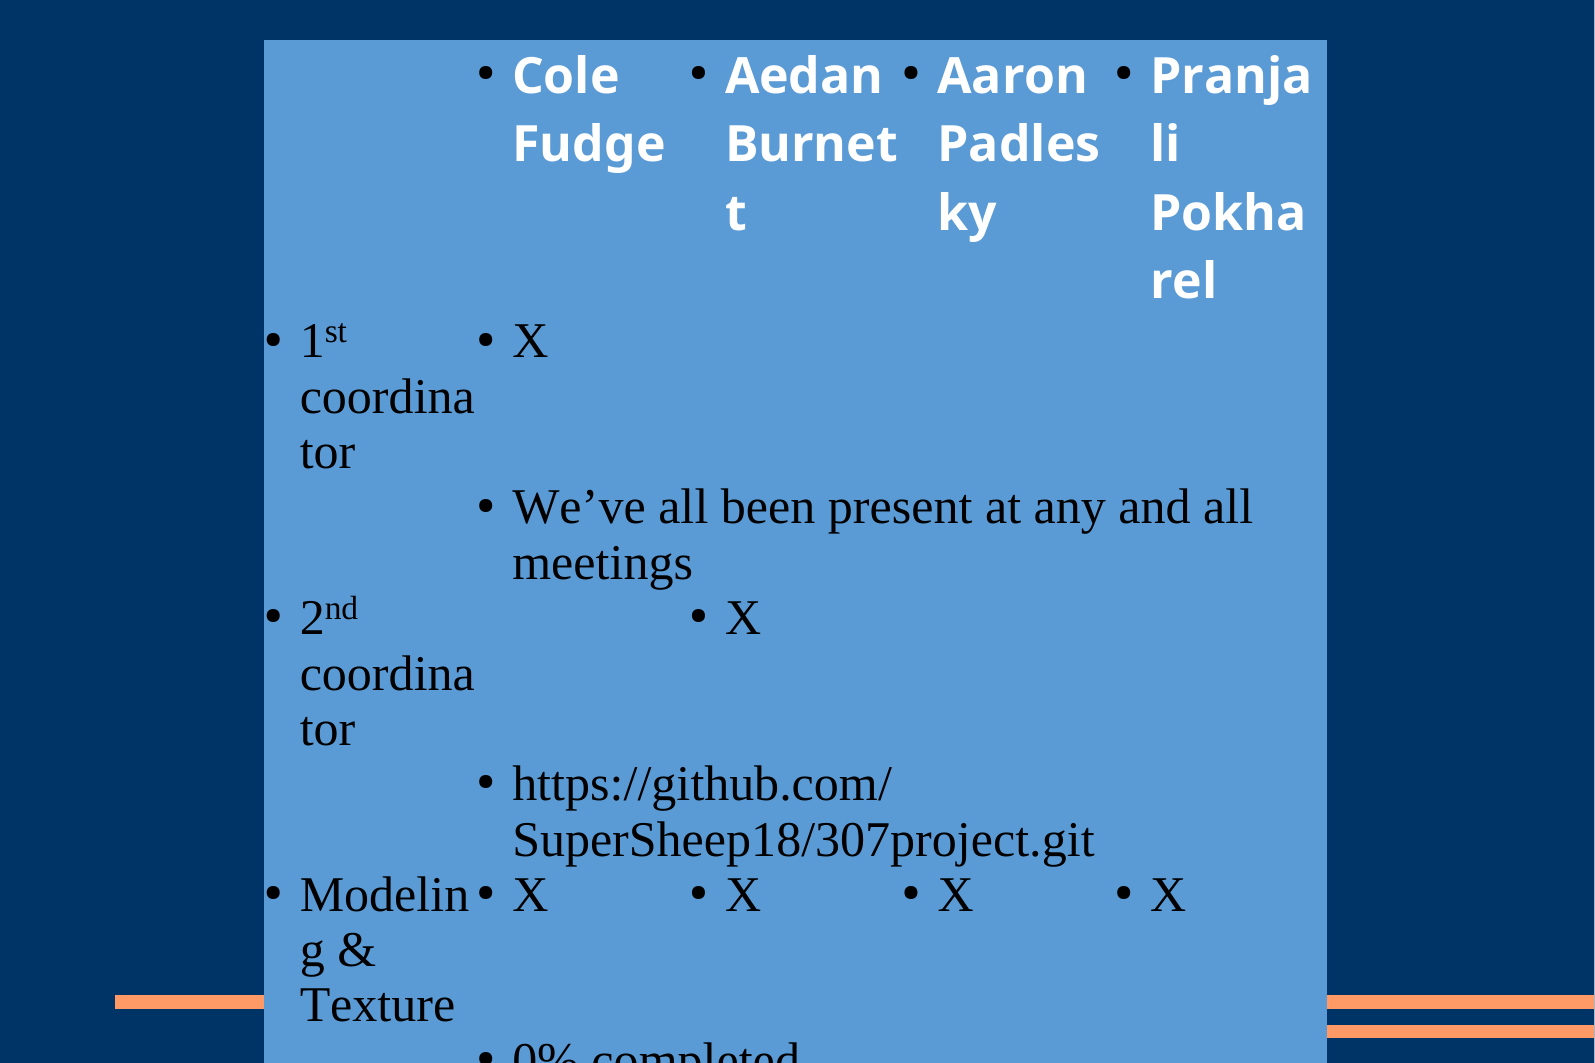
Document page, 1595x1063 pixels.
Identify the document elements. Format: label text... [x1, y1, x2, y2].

table_cell X [690, 867, 902, 1033]
table_cell [902, 313, 1115, 479]
table_cell [902, 590, 1115, 756]
table_cell [1115, 590, 1327, 756]
table_cell 2nd coordinator [264, 590, 477, 756]
table_cell X [477, 313, 690, 479]
table_cell [264, 1033, 477, 1063]
table_cell [477, 590, 690, 756]
table_cell 1st coordinator [264, 313, 477, 479]
table_header Aedan Burnett [690, 40, 902, 313]
table_header Aaron Padlesky [902, 40, 1115, 313]
table_cell [264, 756, 477, 867]
table_cell https://github.com/SuperSheep18/307project.git [477, 756, 1327, 867]
table_cell [1115, 313, 1327, 479]
table_cell X [690, 590, 902, 756]
table_header [264, 40, 477, 313]
table_cell 0% completed [477, 1033, 1327, 1063]
table_cell X [1115, 867, 1327, 1033]
table_cell X [902, 867, 1115, 1033]
table_header Pranjali Pokharel [1115, 40, 1327, 313]
table_cell X [477, 867, 690, 1033]
table_header Cole Fudge [477, 40, 690, 313]
table_cell We’ve all been present at any and all meetings [477, 479, 1327, 590]
table_cell Modeling & Texture [264, 867, 477, 1033]
table_cell [690, 313, 902, 479]
table_cell [264, 479, 477, 590]
